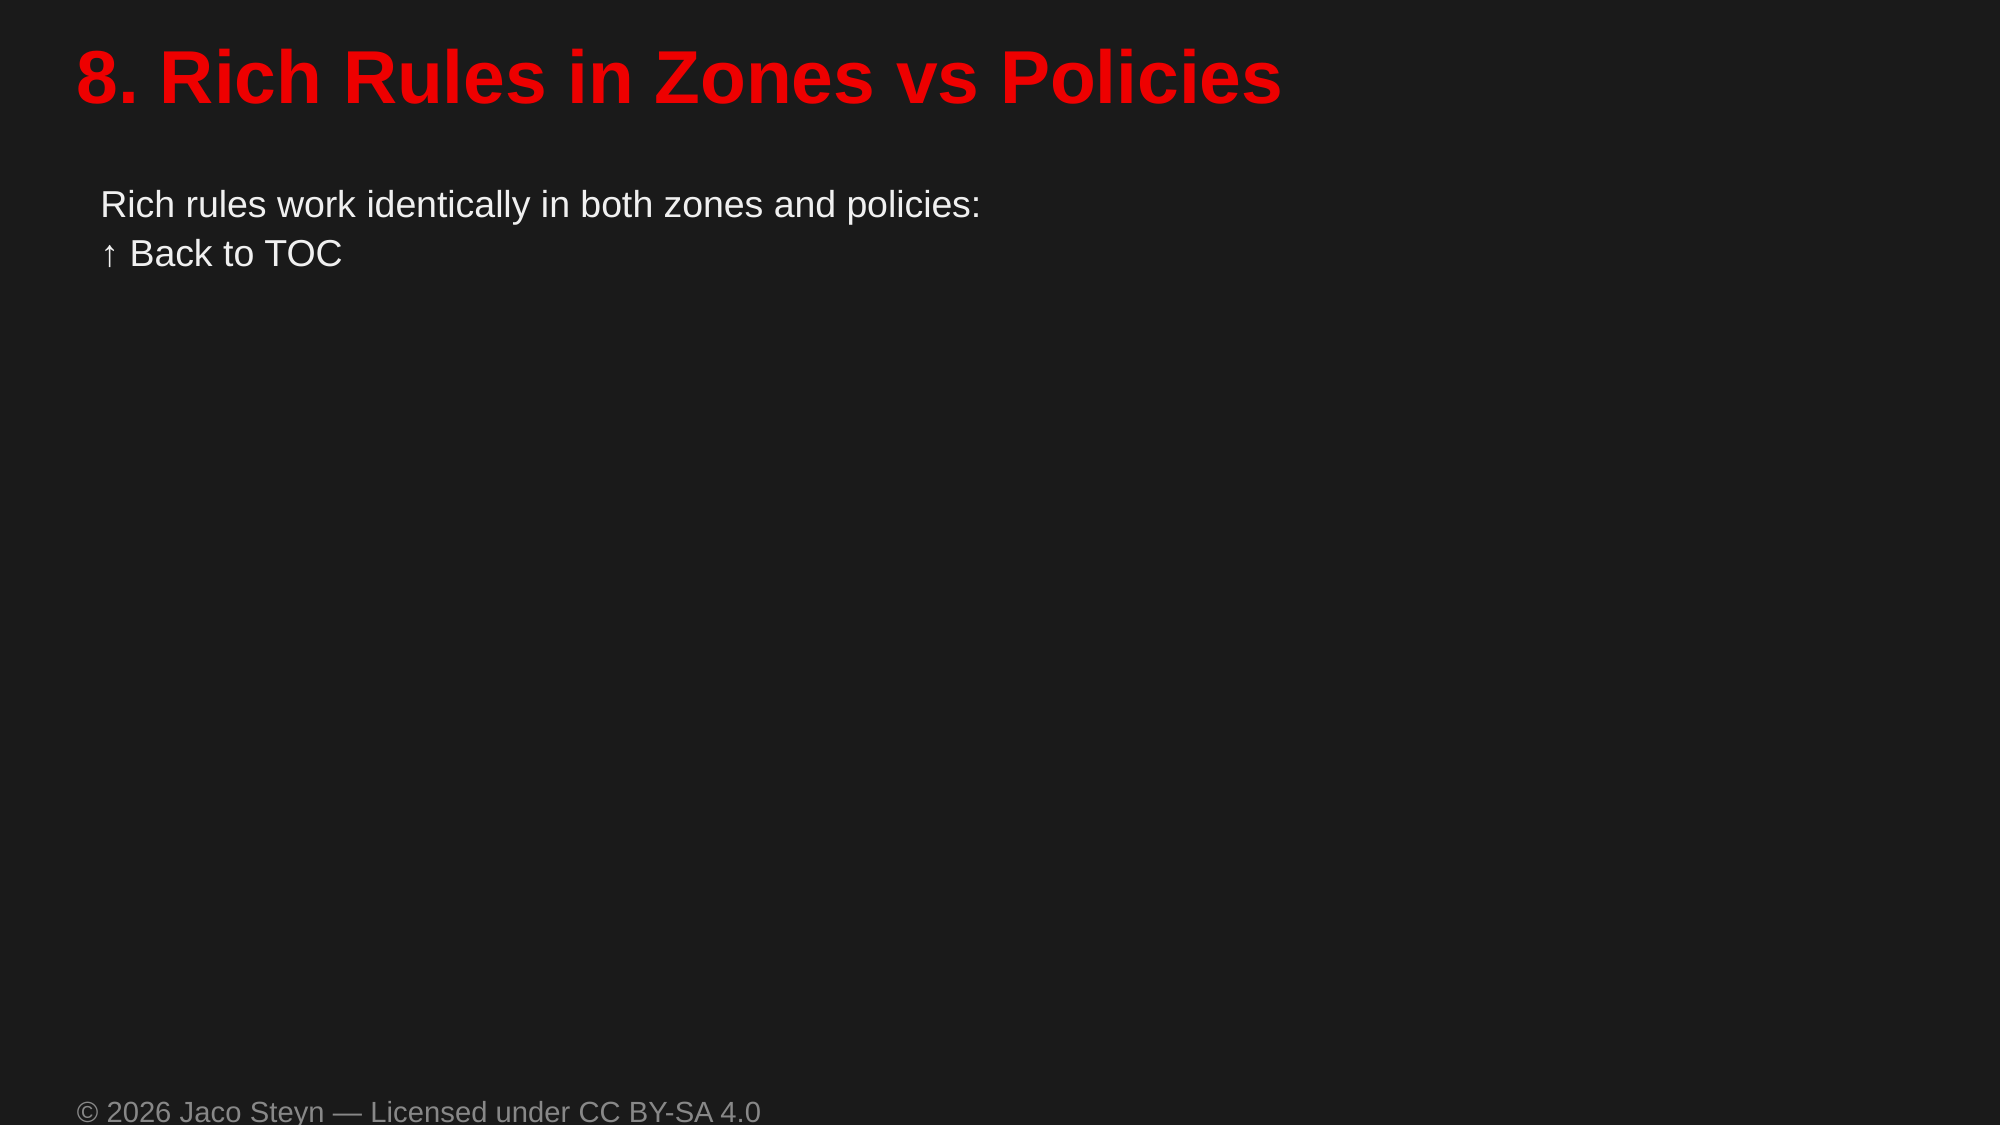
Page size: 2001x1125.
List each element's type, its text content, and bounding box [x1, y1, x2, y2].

text_box © 2026 Jaco Steyn — Licensed under CC BY-SA 4.0 [59, 1083, 1942, 1120]
text_box Rich rules work identically in both zones and policies: ↑ Back to TOC [59, 171, 1942, 1083]
text_box 8. Rich Rules in Zones vs Policies [59, 23, 1942, 154]
